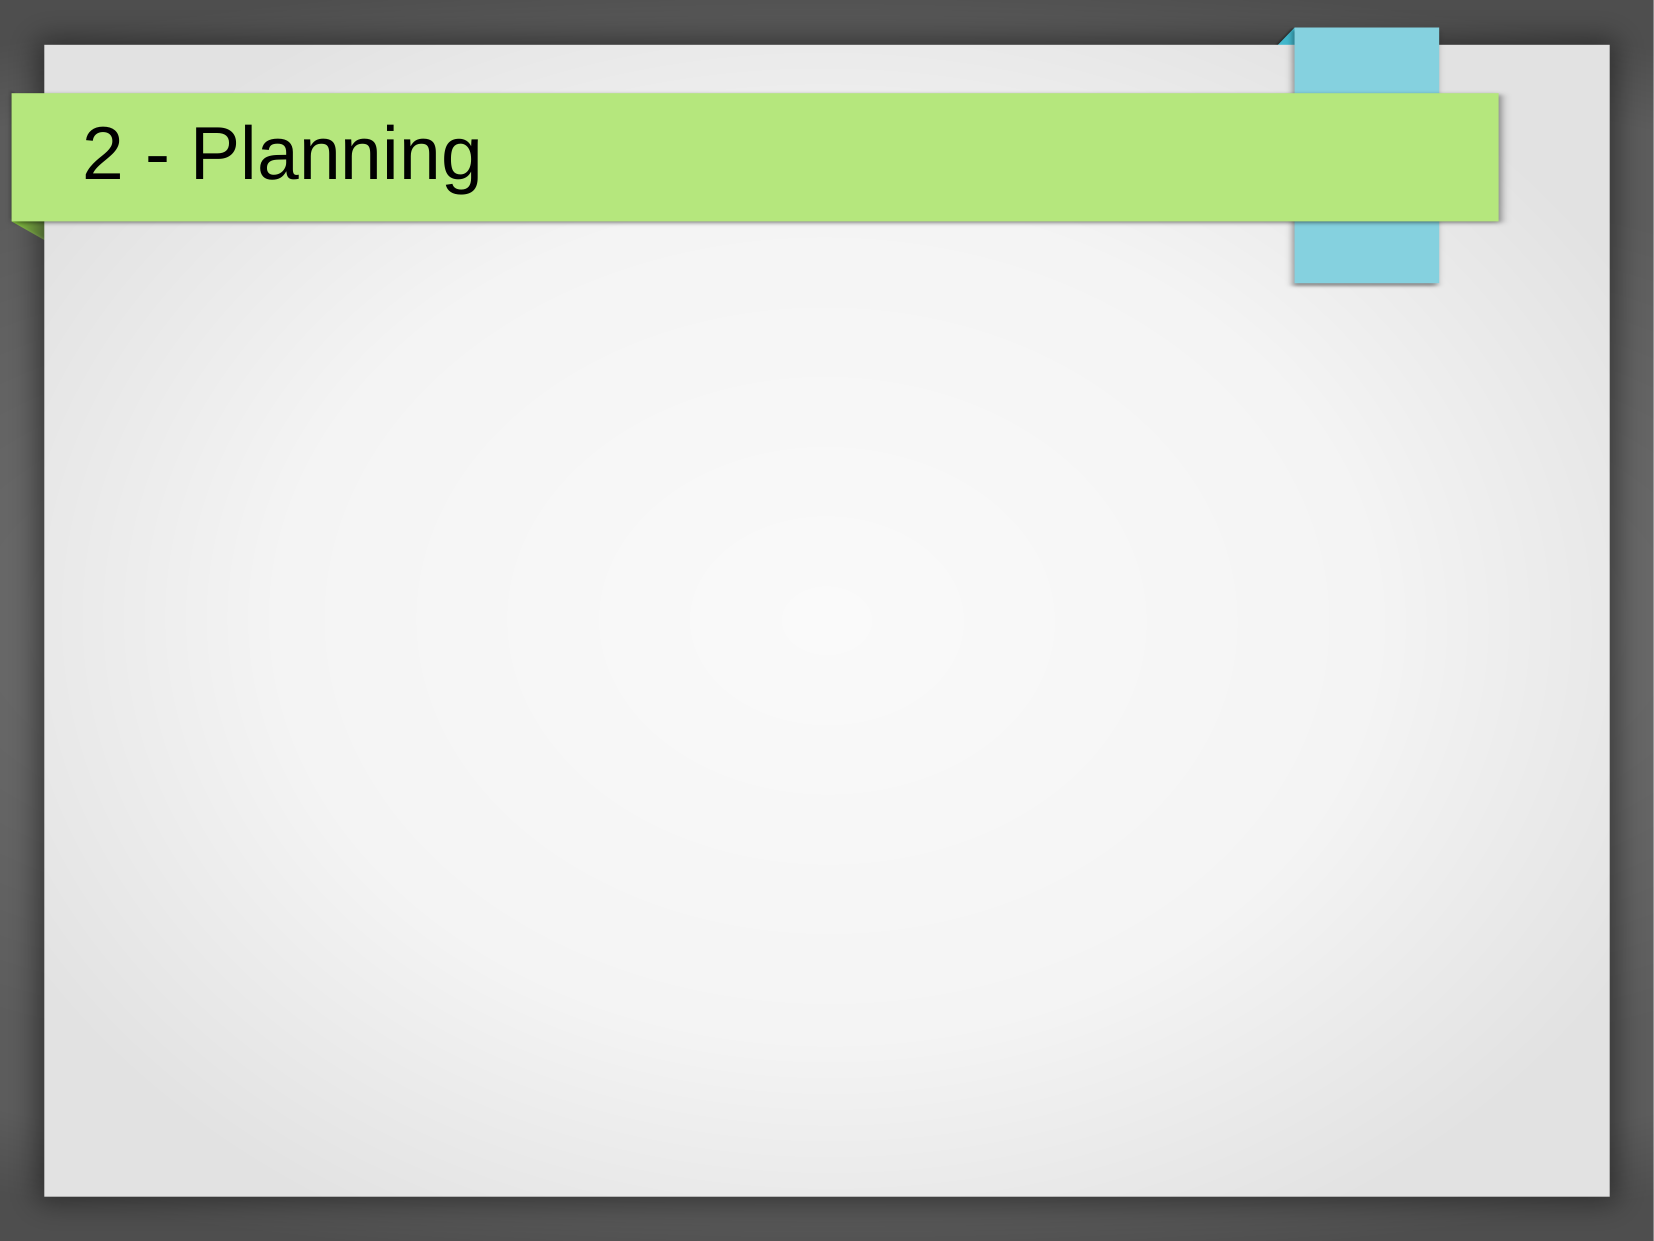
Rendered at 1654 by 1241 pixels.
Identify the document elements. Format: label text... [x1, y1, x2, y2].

title 2 - Planning [82, 94, 1264, 213]
picture [0, 0, 1654, 1241]
